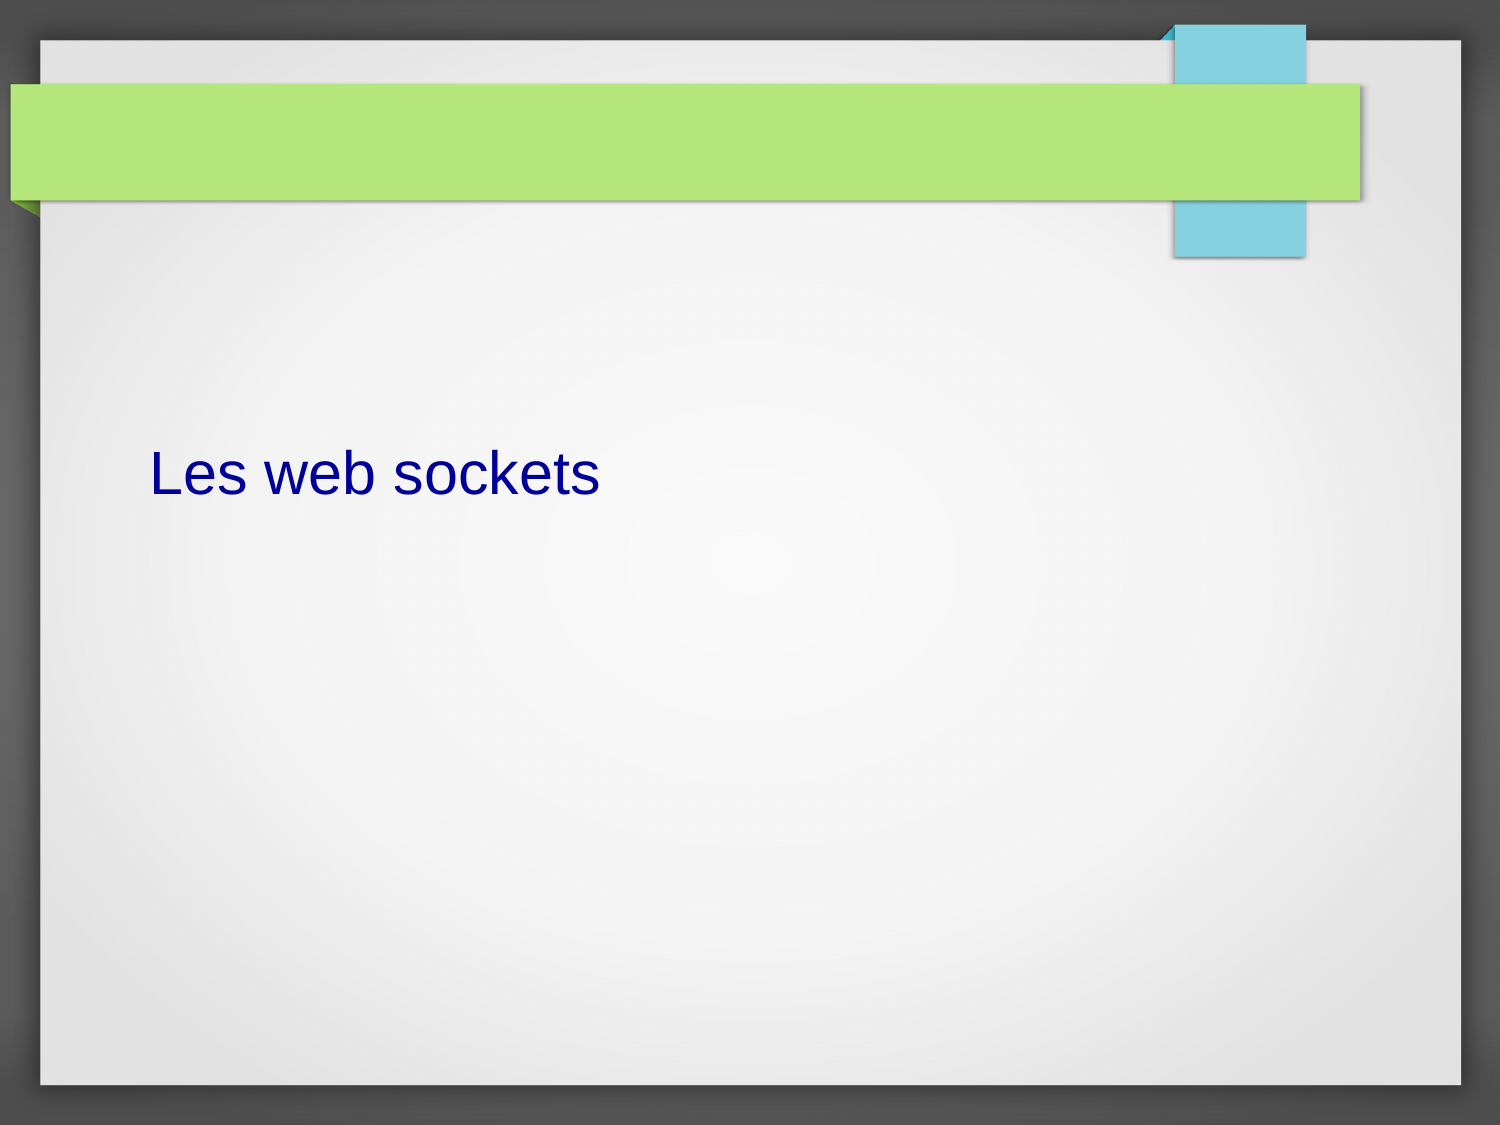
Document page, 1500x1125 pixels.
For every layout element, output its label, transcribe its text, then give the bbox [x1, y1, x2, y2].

picture [0, 0, 1500, 1125]
title Les web sockets [112, 349, 1388, 591]
